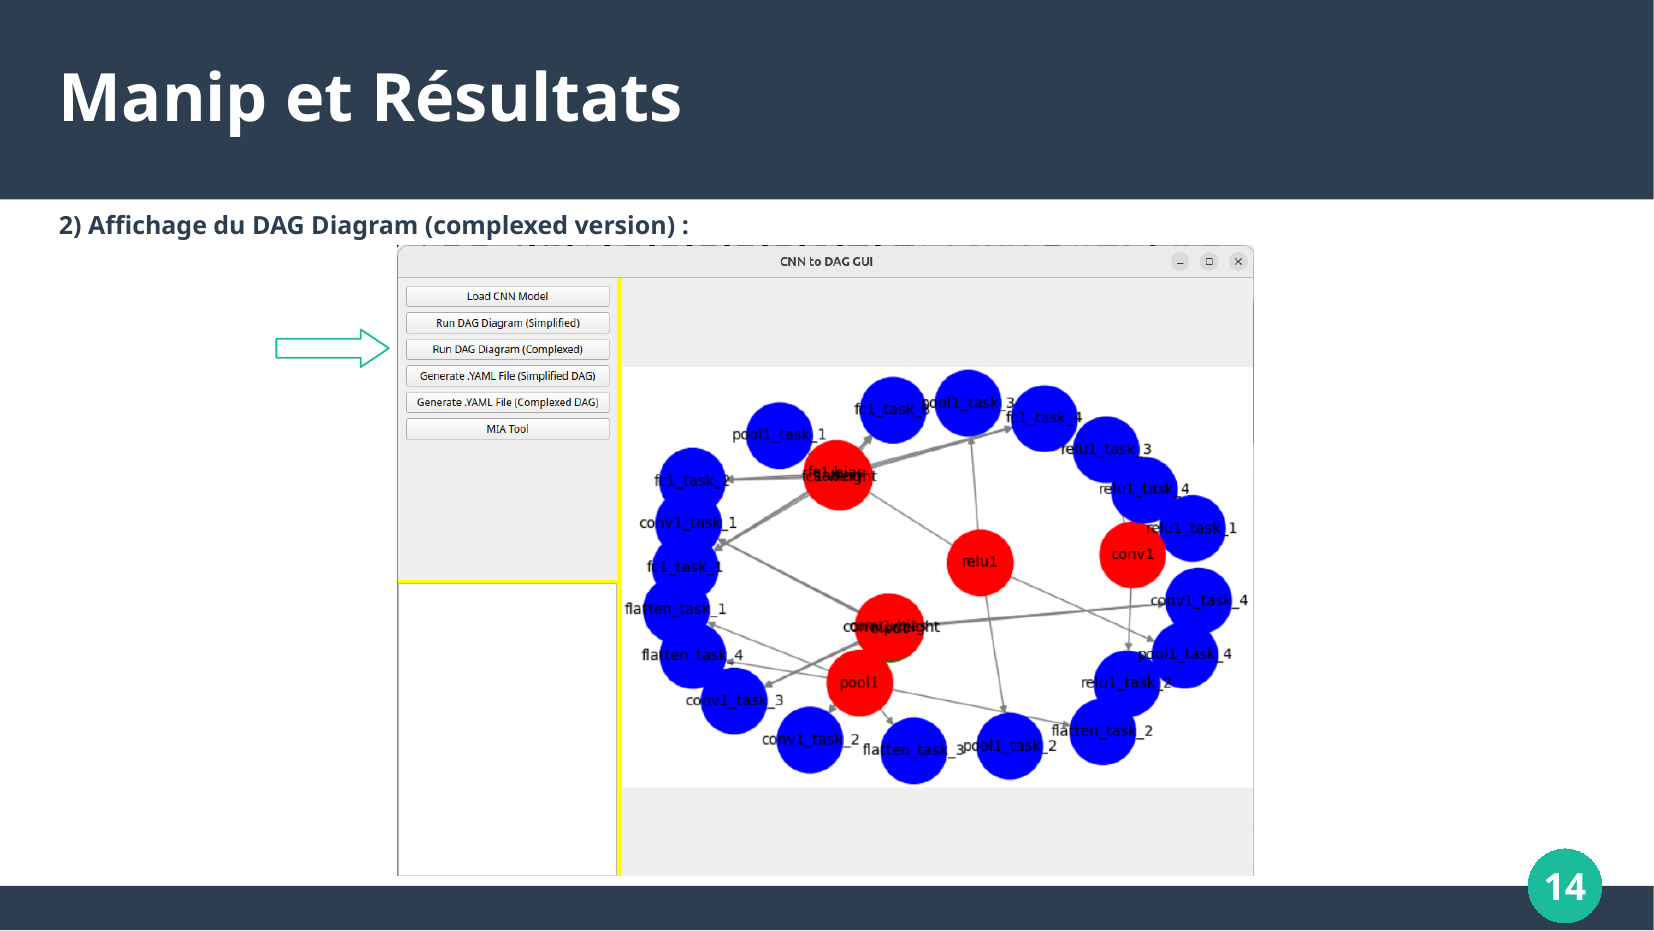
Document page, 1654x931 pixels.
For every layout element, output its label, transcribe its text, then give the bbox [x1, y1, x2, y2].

text_box [276, 329, 389, 368]
list 2) Affichage du DAG Diagram (complexed version) : [59, 208, 1595, 829]
title Manip et Résultats [59, 37, 1595, 155]
picture [397, 245, 1254, 876]
